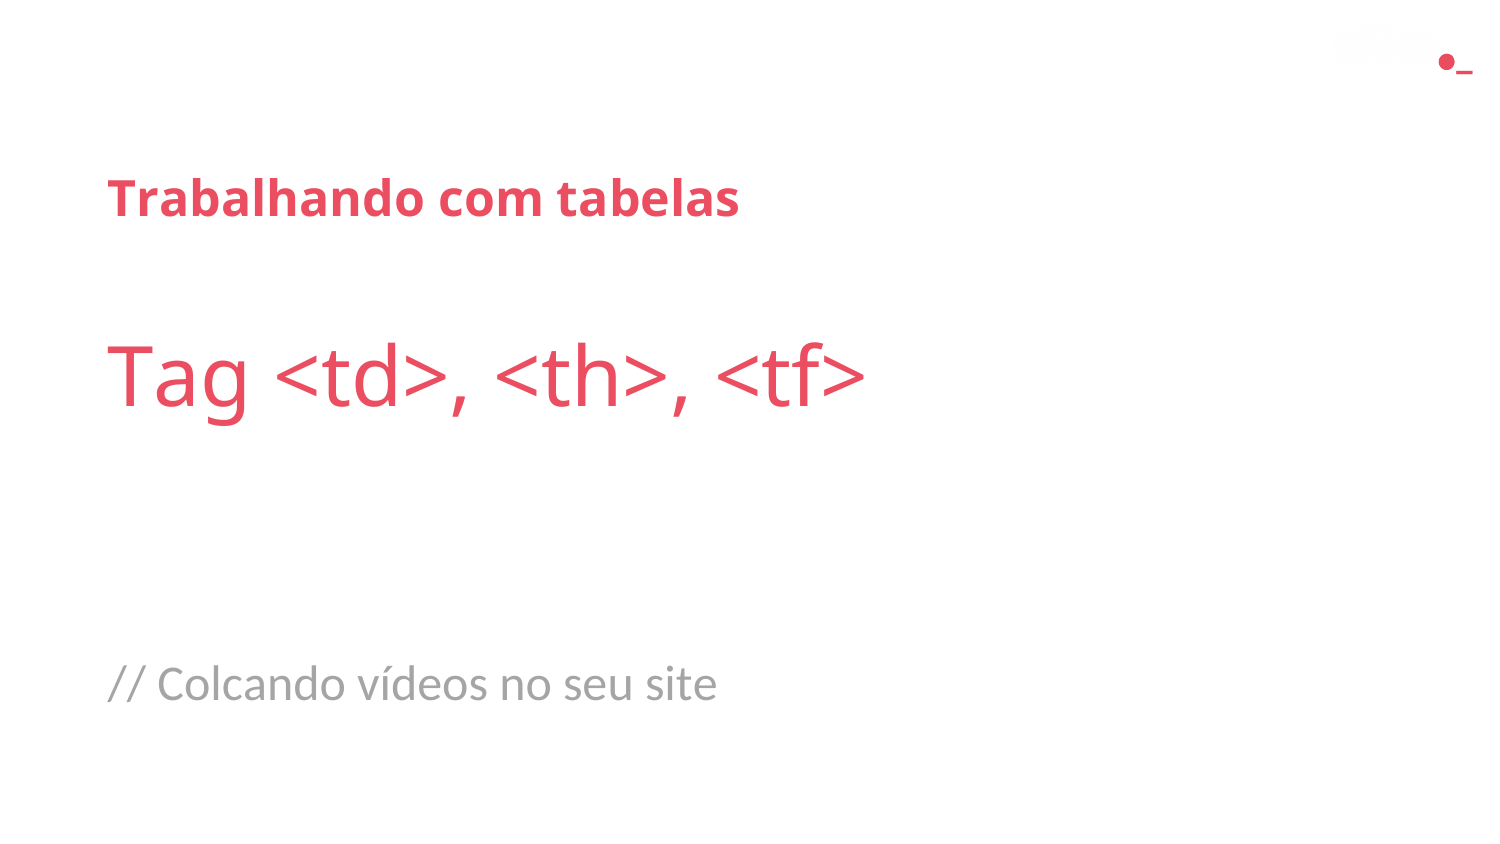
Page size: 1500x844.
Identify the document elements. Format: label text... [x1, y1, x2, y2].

text_box Tag <td>, <th>, <tf> [92, 292, 1309, 558]
text_box Trabalhando com tabelas [92, 142, 1309, 223]
picture [1333, 19, 1473, 75]
text_box // Colcando vídeos no seu site [92, 635, 1309, 701]
